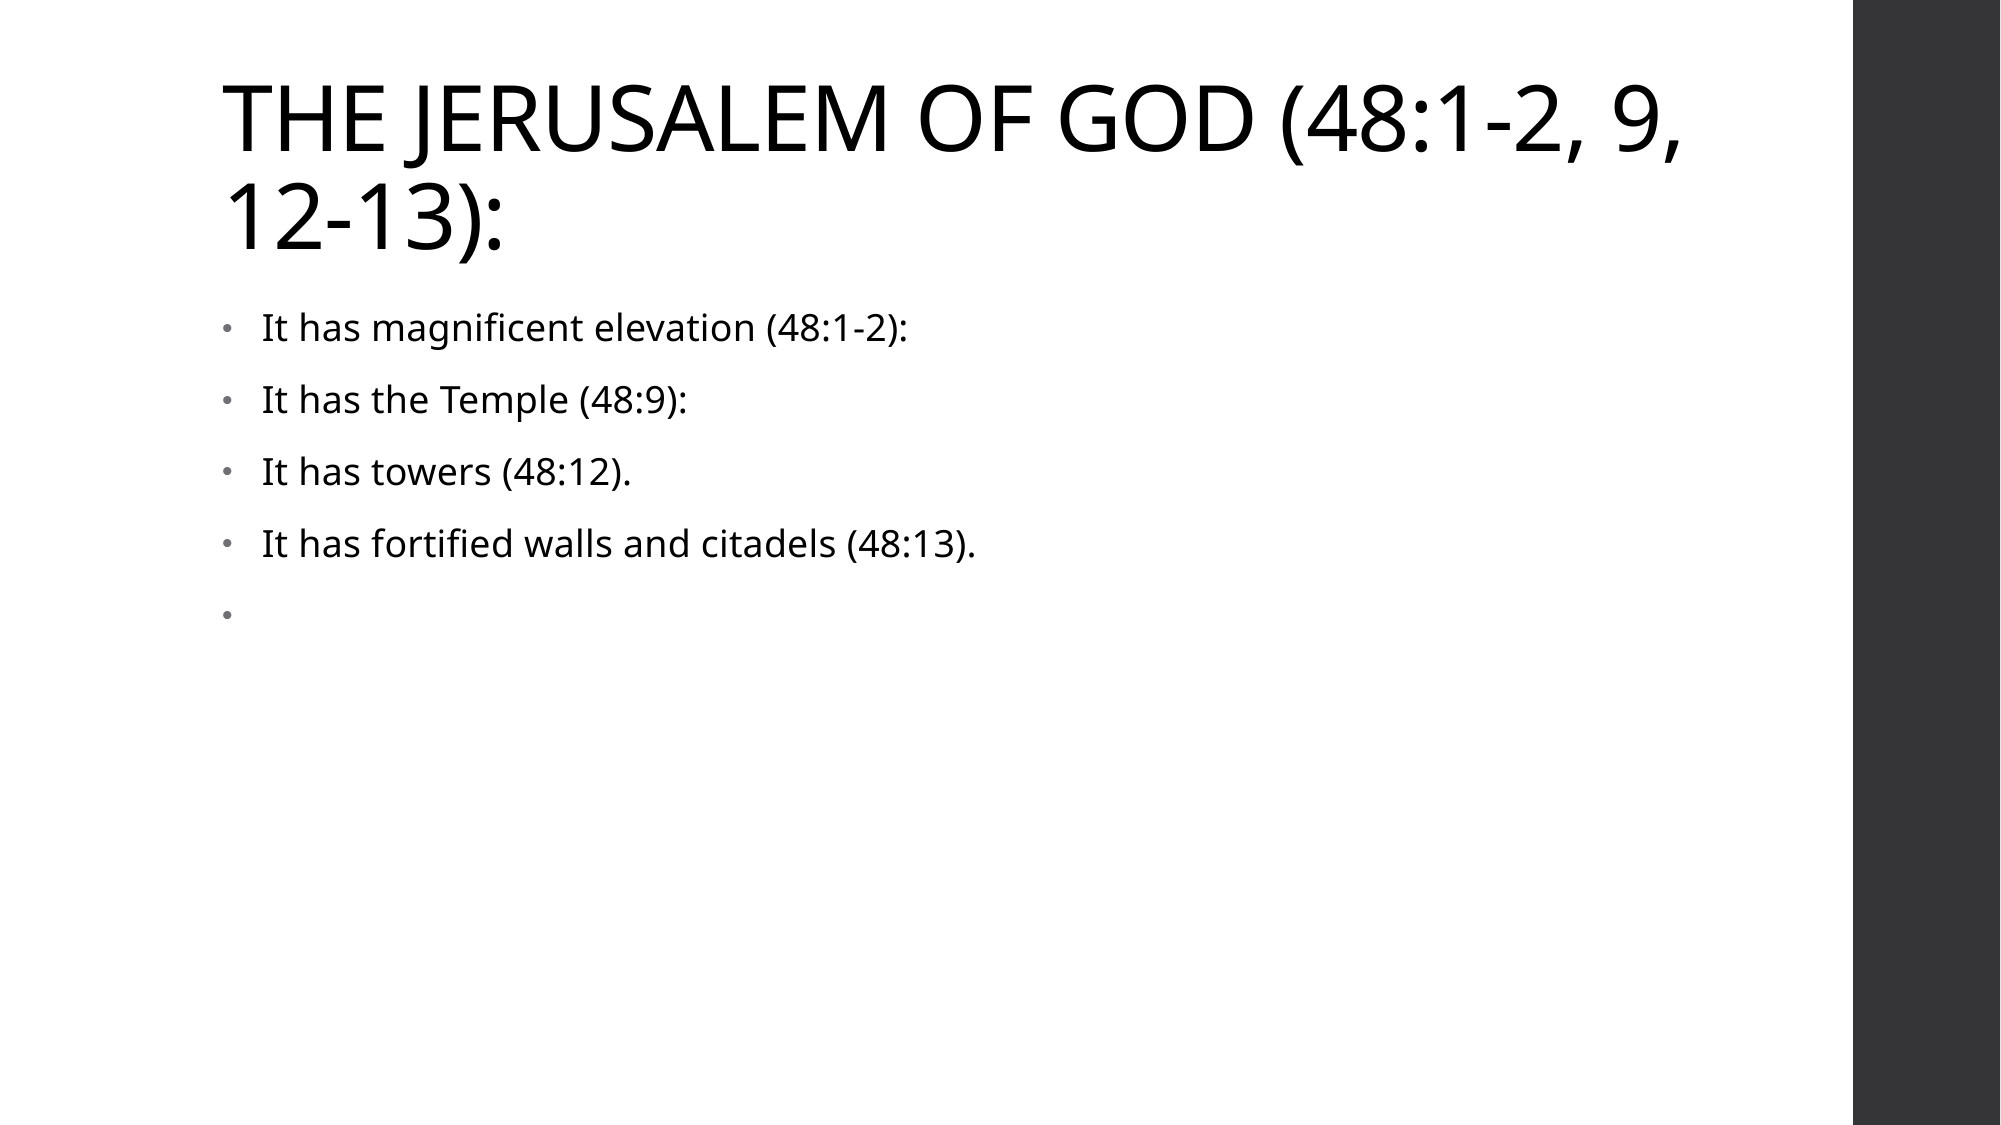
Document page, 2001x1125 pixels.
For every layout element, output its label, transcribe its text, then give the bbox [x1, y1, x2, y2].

list It has magnificent elevation (48:1-2): It has the Temple (48:9): It has towers (48:12). It has fortified walls and citadels (48:13). [206, 299, 1617, 1014]
title THE JERUSALEM OF GOD (48:1-2, 9, 12-13): [206, 60, 1797, 278]
